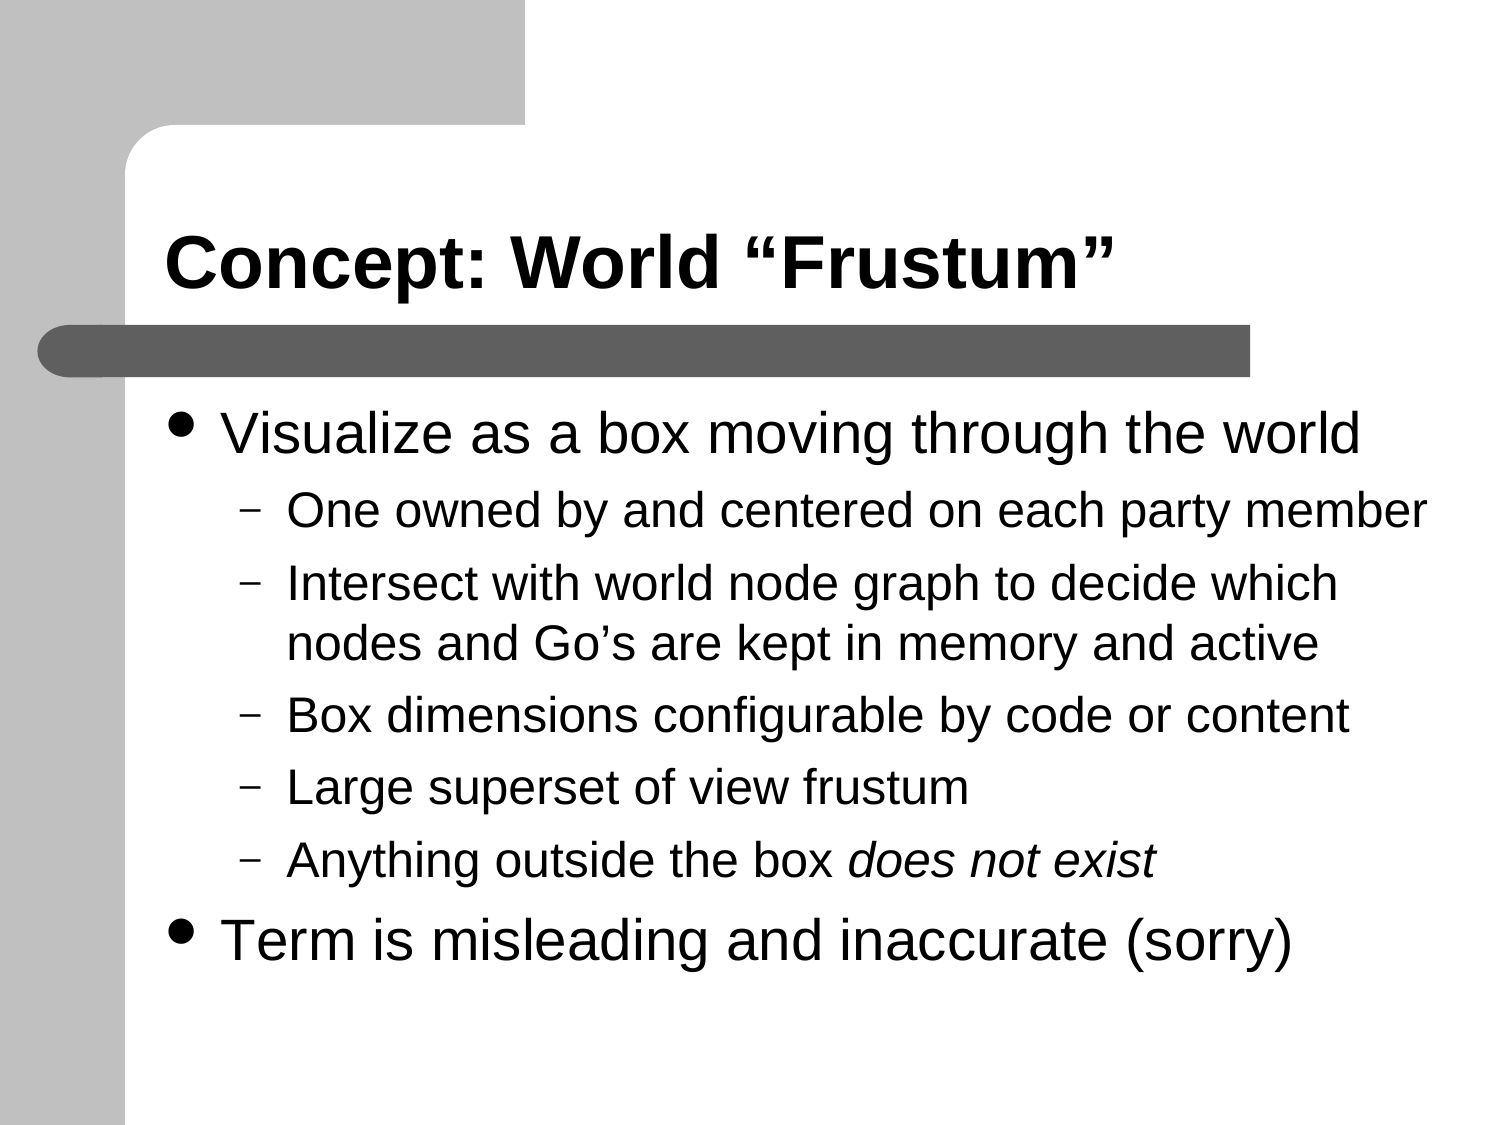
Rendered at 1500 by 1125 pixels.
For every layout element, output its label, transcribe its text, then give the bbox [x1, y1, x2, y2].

title Concept: World “Frustum” [149, 124, 1463, 313]
list Visualize as a box moving through the world One owned by and centered on each party member Intersect with world node graph to decide which nodes and Go’s are kept in memory and active Box dimensions configurable by code or content Large superset of view frustum Anything outside the box does not exist Term is misleading and inaccurate (sorry) [149, 387, 1463, 1000]
